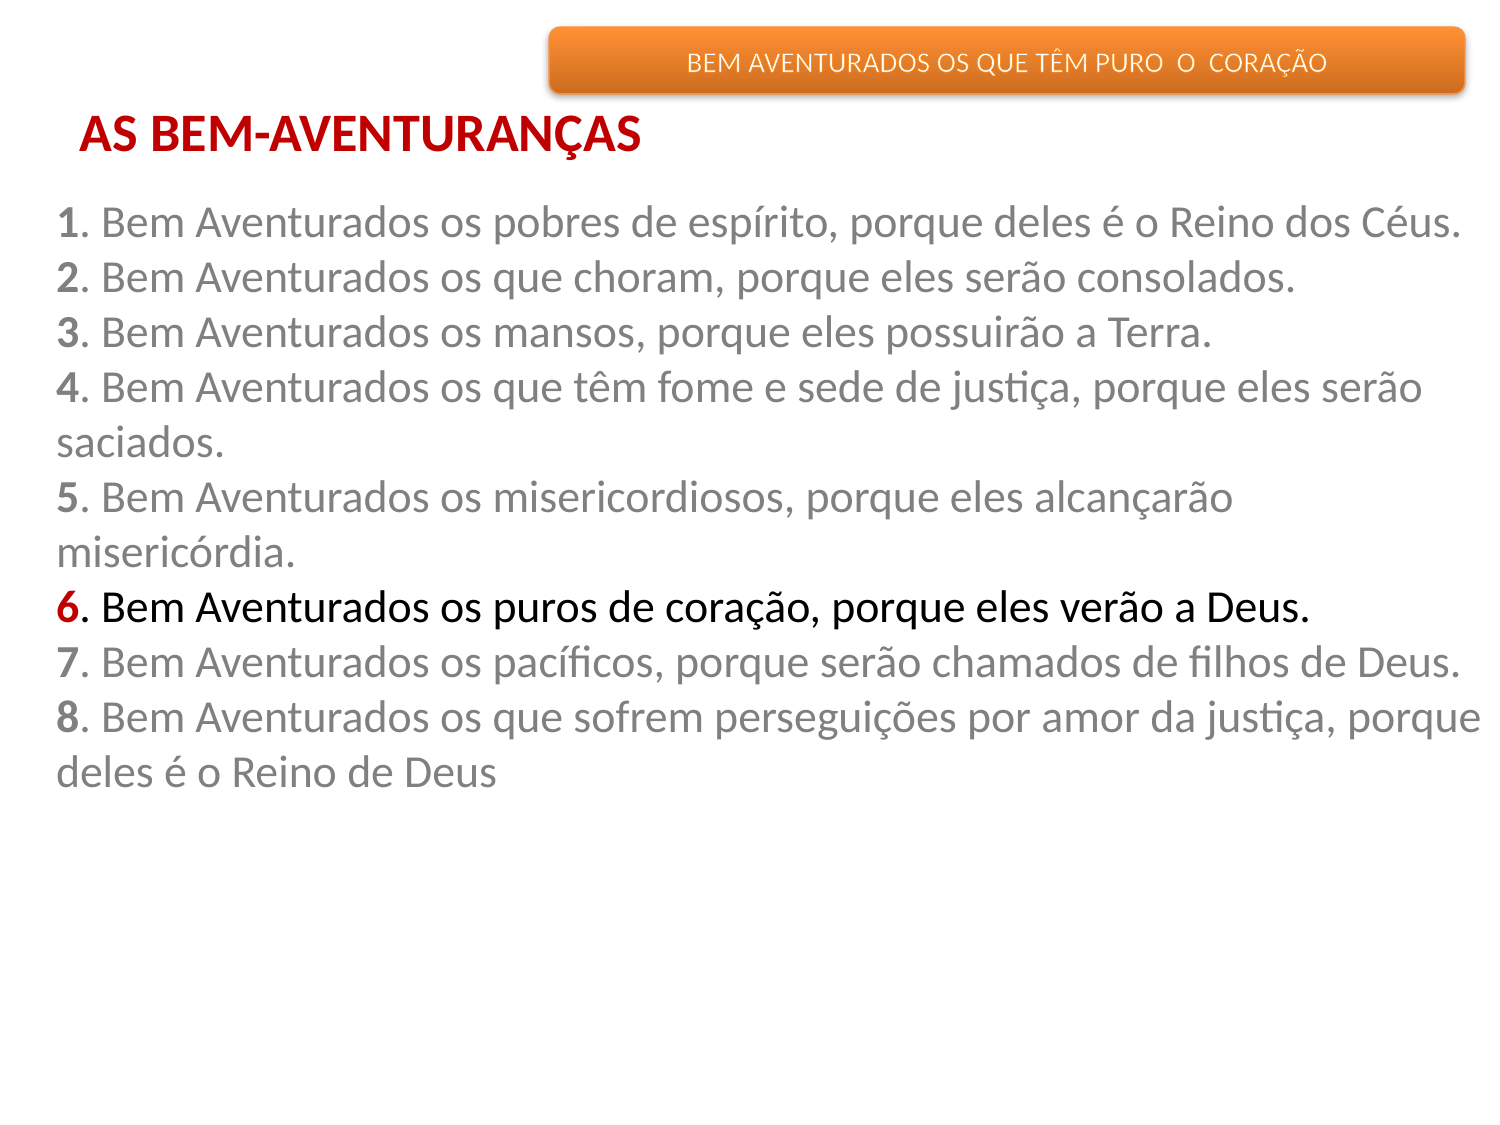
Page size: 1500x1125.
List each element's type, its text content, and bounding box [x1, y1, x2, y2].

text_box BEM AVENTURADOS OS QUE TÊM PURO O CORAÇÃO [549, 27, 1465, 94]
text_box AS BEM-AVENTURANÇAS [64, 89, 1413, 170]
text_box 1. Bem Aventurados os pobres de espírito, porque deles é o Reino dos Céus. 2. Bem Aventurados os que choram, porque eles serão consolados. 3. Bem Aventurados os mansos, porque eles possuirão a Terra. 4. Bem Aventurados os que têm fome e sede de justiça, porque eles serão saciados. 5. Bem Aventurados os misericordiosos, porque eles alcançarão misericórdia. 6. Bem Aventurados os puros de coração, porque eles verão a Deus. 7. Bem Aventurados os pacíficos, porque serão chamados de filhos de Deus. 8. Bem Aventurados os que sofrem perseguições por amor da justiça, porque deles é o Reino de Deus [41, 184, 1500, 805]
